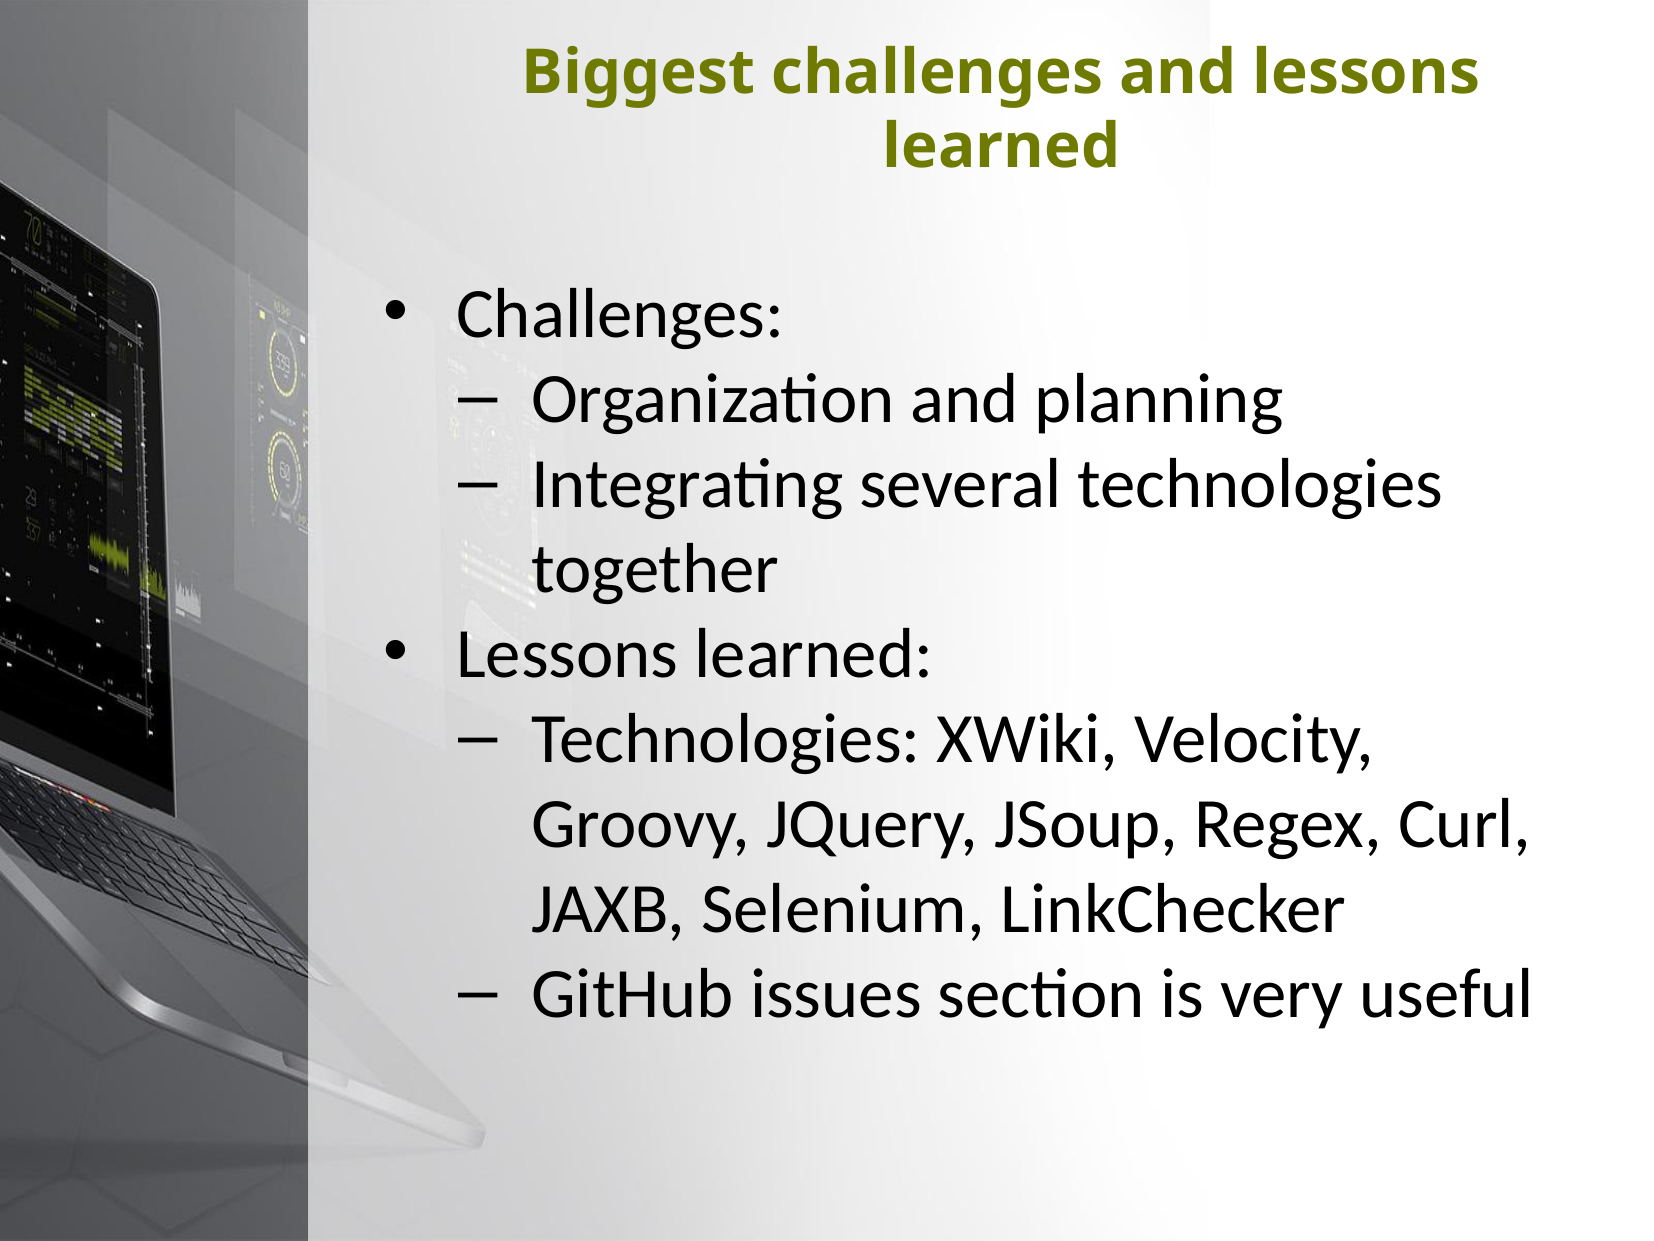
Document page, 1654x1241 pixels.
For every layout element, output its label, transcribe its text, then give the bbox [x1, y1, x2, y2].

picture [0, 0, 1654, 1241]
list Challenges: Organization and planning Integrating several technologies together Lessons learned: Technologies: XWiki, Velocity, Groovy, JQuery, JSoup, Regex, Curl, JAXB, Selenium, LinkChecker GitHub issues section is very useful [362, 257, 1588, 1131]
text_box Biggest challenges and lessons learned [414, 44, 1588, 242]
